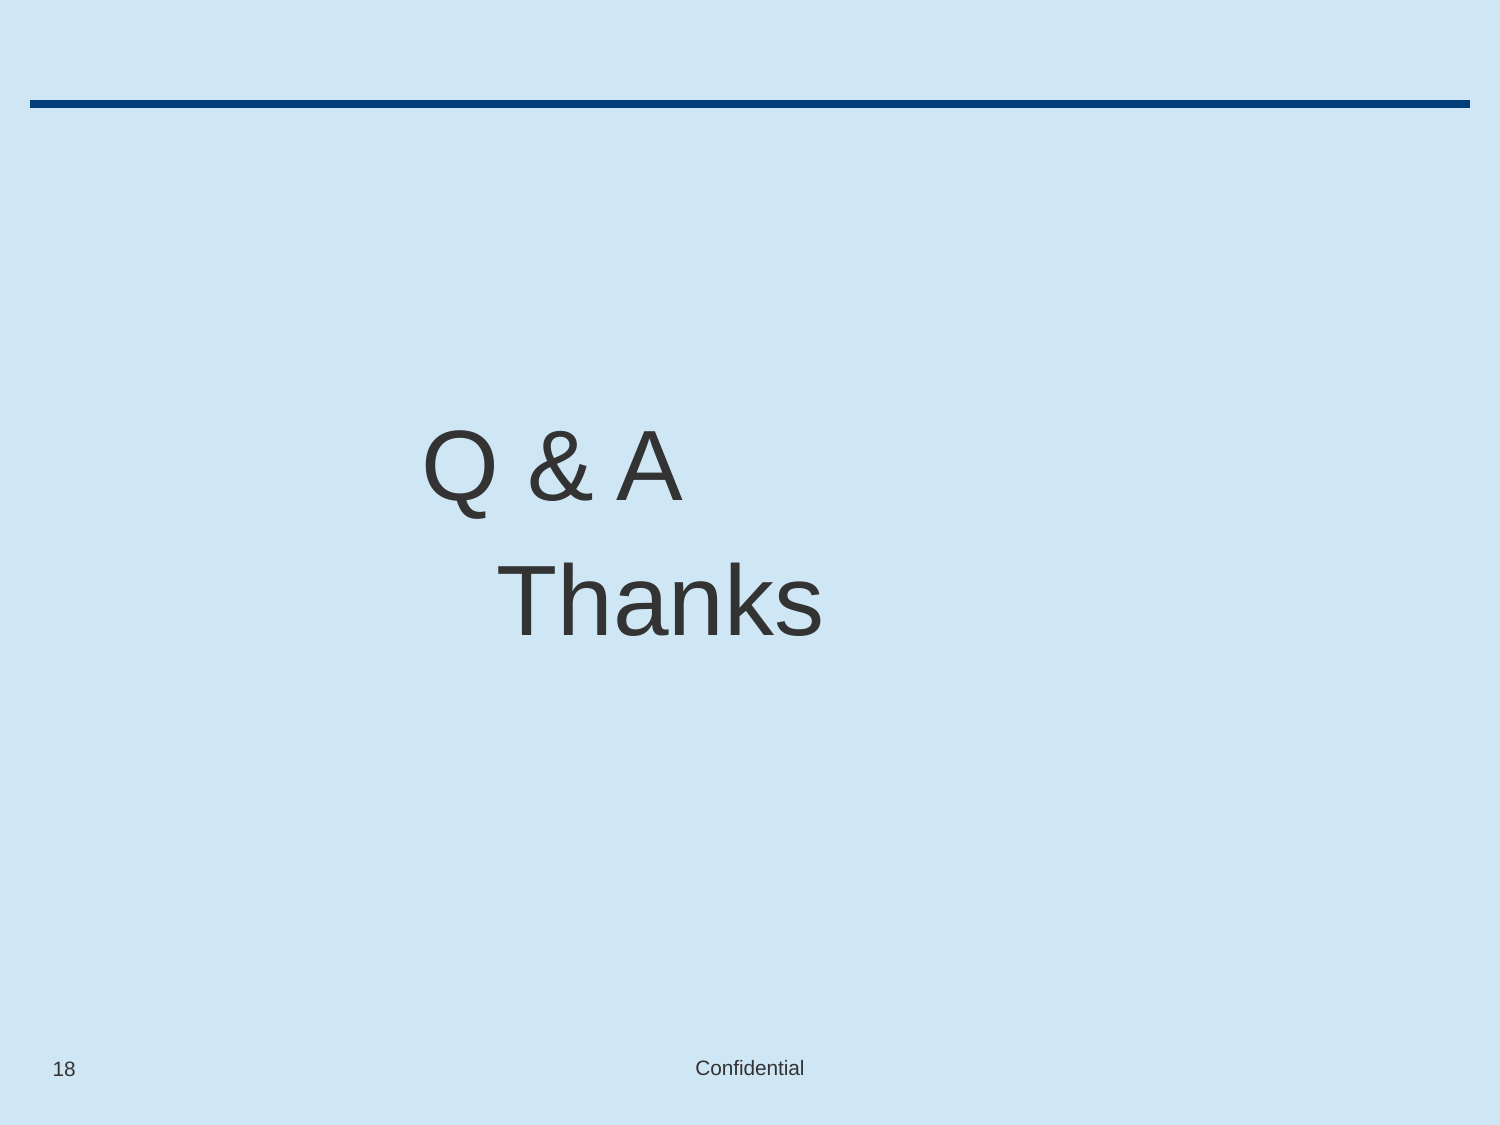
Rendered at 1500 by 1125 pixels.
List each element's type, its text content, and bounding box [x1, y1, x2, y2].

text_box Q & A Thanks [407, 392, 1050, 663]
